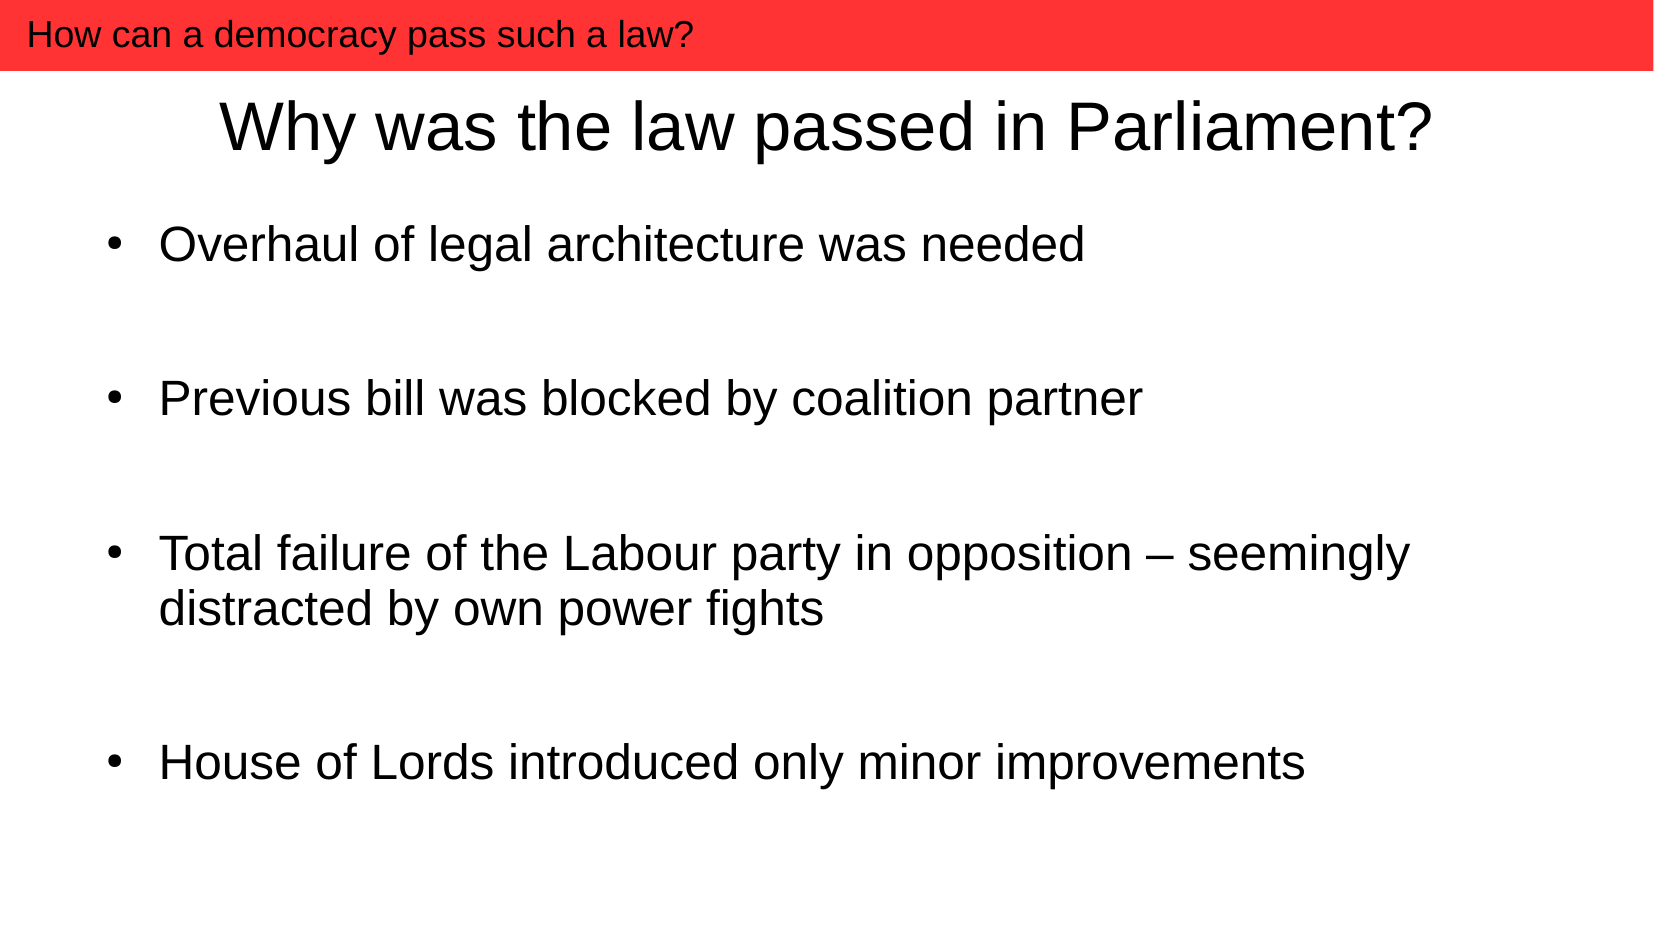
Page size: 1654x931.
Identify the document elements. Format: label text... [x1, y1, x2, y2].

list Overhaul of legal architecture was needed Previous bill was blocked by coalition partner Total failure of the Labour party in opposition – seemingly distracted by own power fights House of Lords introduced only minor improvements [88, 216, 1512, 792]
title Why was the law passed in Parliament? [82, 71, 1571, 205]
text_box How can a democracy pass such a law? [11, 5, 886, 63]
text_box [0, 0, 1654, 71]
